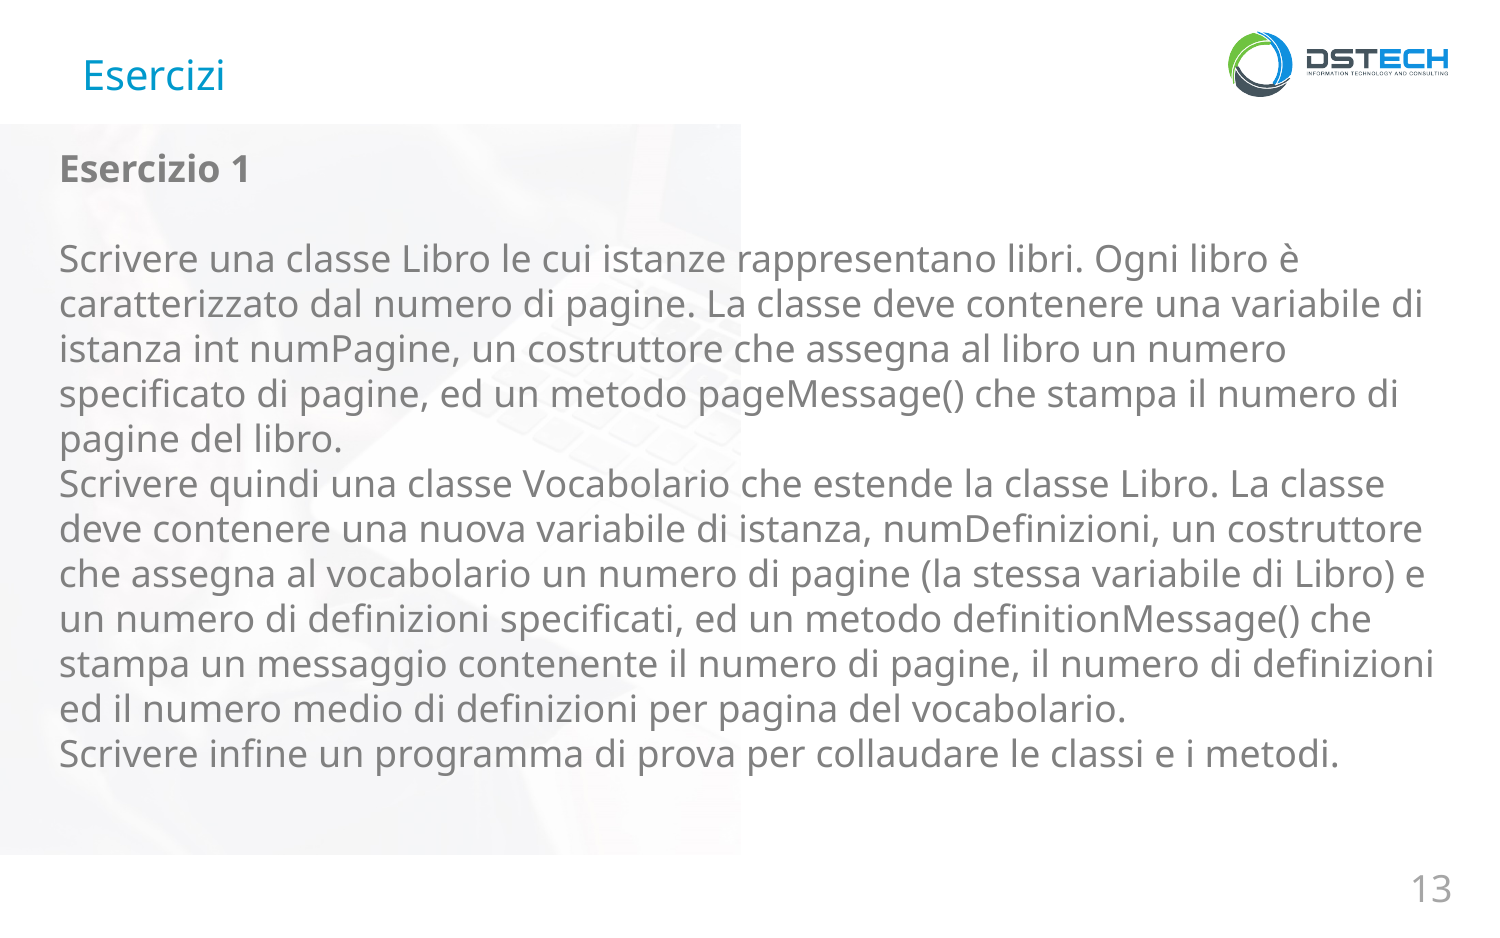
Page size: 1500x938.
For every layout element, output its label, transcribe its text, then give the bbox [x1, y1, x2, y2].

picture [0, 124, 741, 855]
text_box Esercizi [67, 41, 1034, 107]
text_box 13 [1381, 864, 1460, 910]
text_box [741, 124, 1497, 869]
picture [1228, 31, 1448, 97]
text_box Esercizio 1 Scrivere una classe Libro le cui istanze rappresentano libri. Ogni libro è caratterizzato dal numero di pagine. La classe deve contenere una variabile di istanza int numPagine, un costruttore che assegna al libro un numero specificato di pagine, ed un metodo pageMessage() che stampa il numero di pagine del libro. Scrivere quindi una classe Vocabolario che estende la classe Libro. La classe deve contenere una nuova variabile di istanza, numDefinizioni, un costruttore che assegna al vocabolario un numero di pagine (la stessa variabile di Libro) e un numero di definizioni specificati, ed un metodo definitionMessage() che stampa un messaggio contenente il numero di pagine, il numero di definizioni ed il numero medio di definizioni per pagina del vocabolario. Scrivere infine un programma di prova per collaudare le classi e i metodi. [59, 145, 1453, 871]
